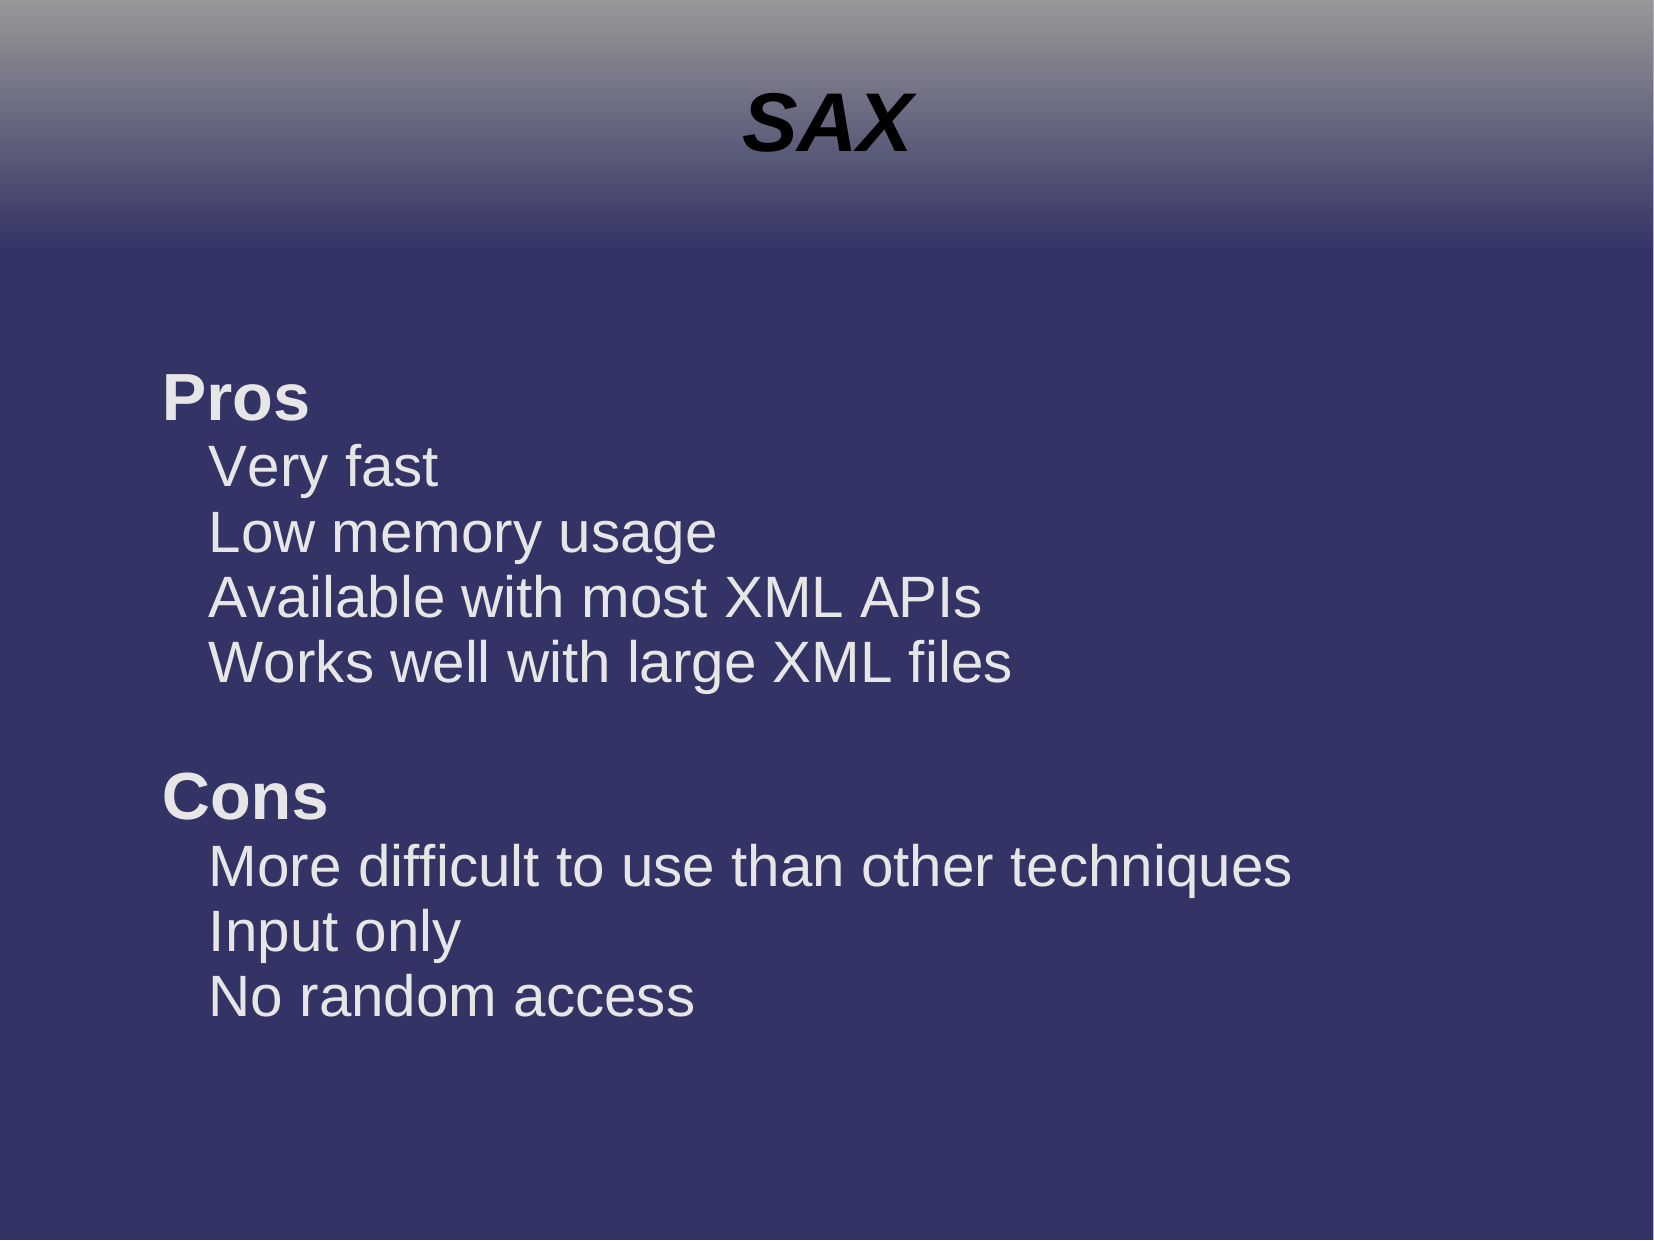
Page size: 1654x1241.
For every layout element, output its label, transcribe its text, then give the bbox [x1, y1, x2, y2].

title SAX [121, 19, 1534, 227]
list Pros Very fast Low memory usage Available with most XML APIs Works well with large XML files Cons More difficult to use than other techniques Input only No random access [150, 359, 1541, 1141]
